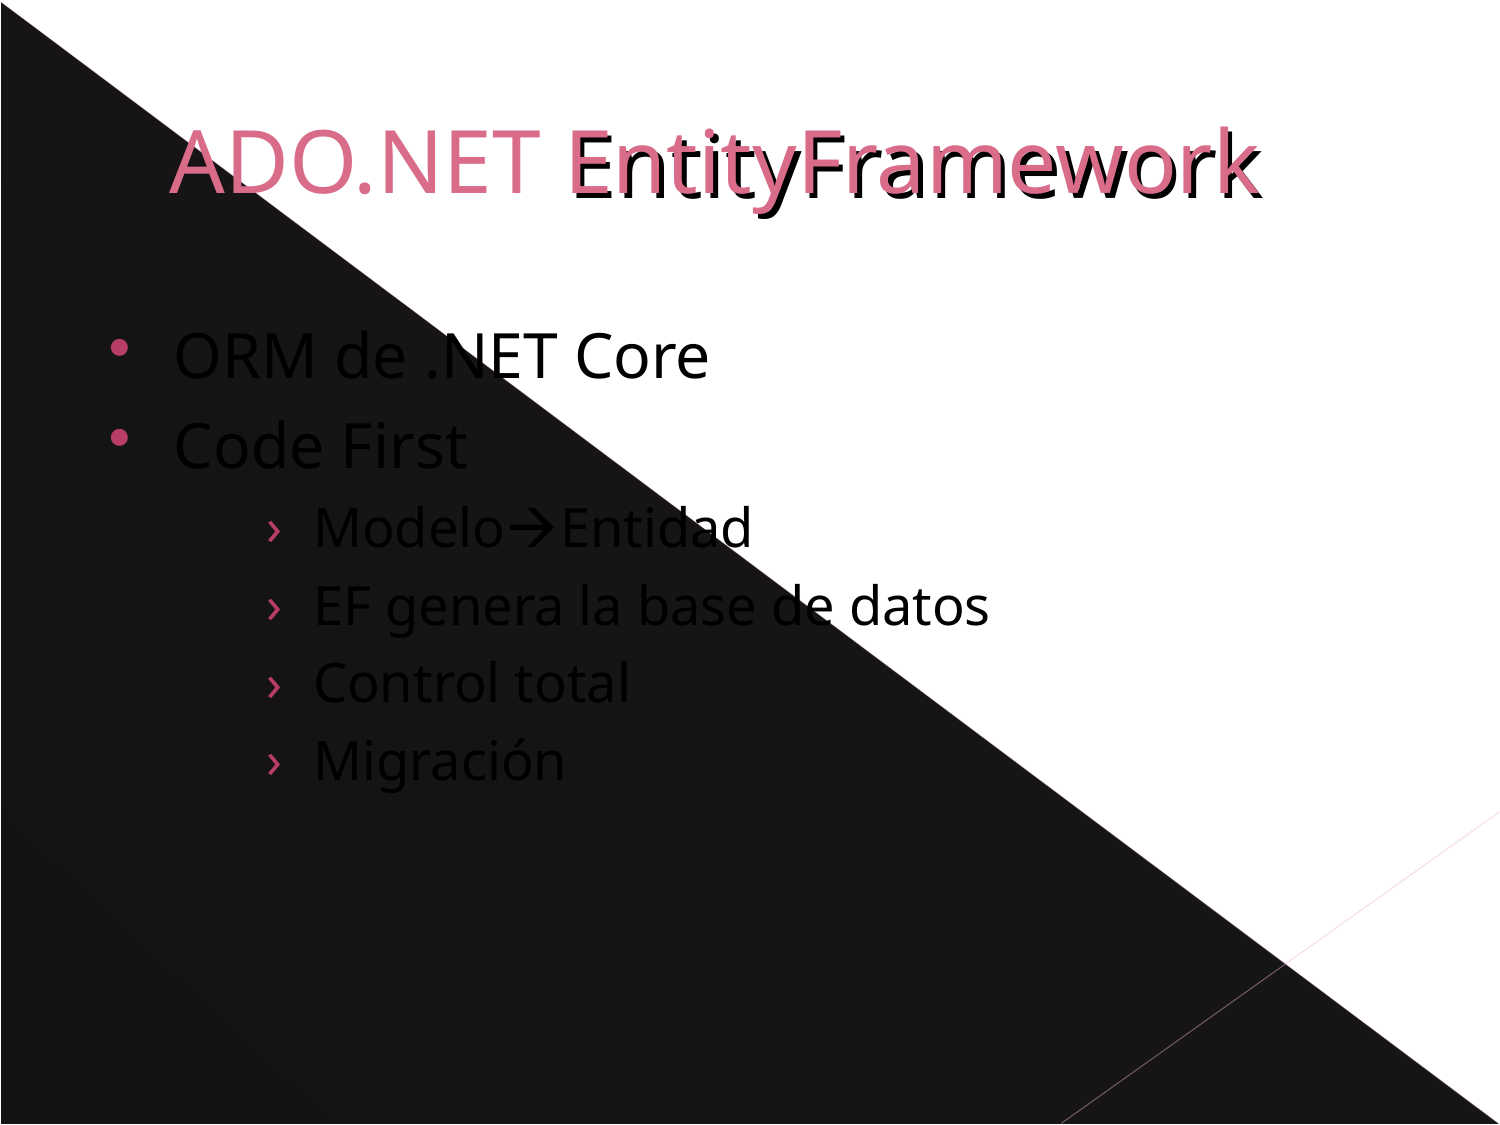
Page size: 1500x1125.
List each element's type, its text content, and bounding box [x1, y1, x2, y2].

list ORM de .NET Core Code First ModeloEntidad EF genera la base de datos Control total Migración [75, 308, 1426, 1059]
title ADO.NET EntityFramework [75, 43, 1426, 274]
